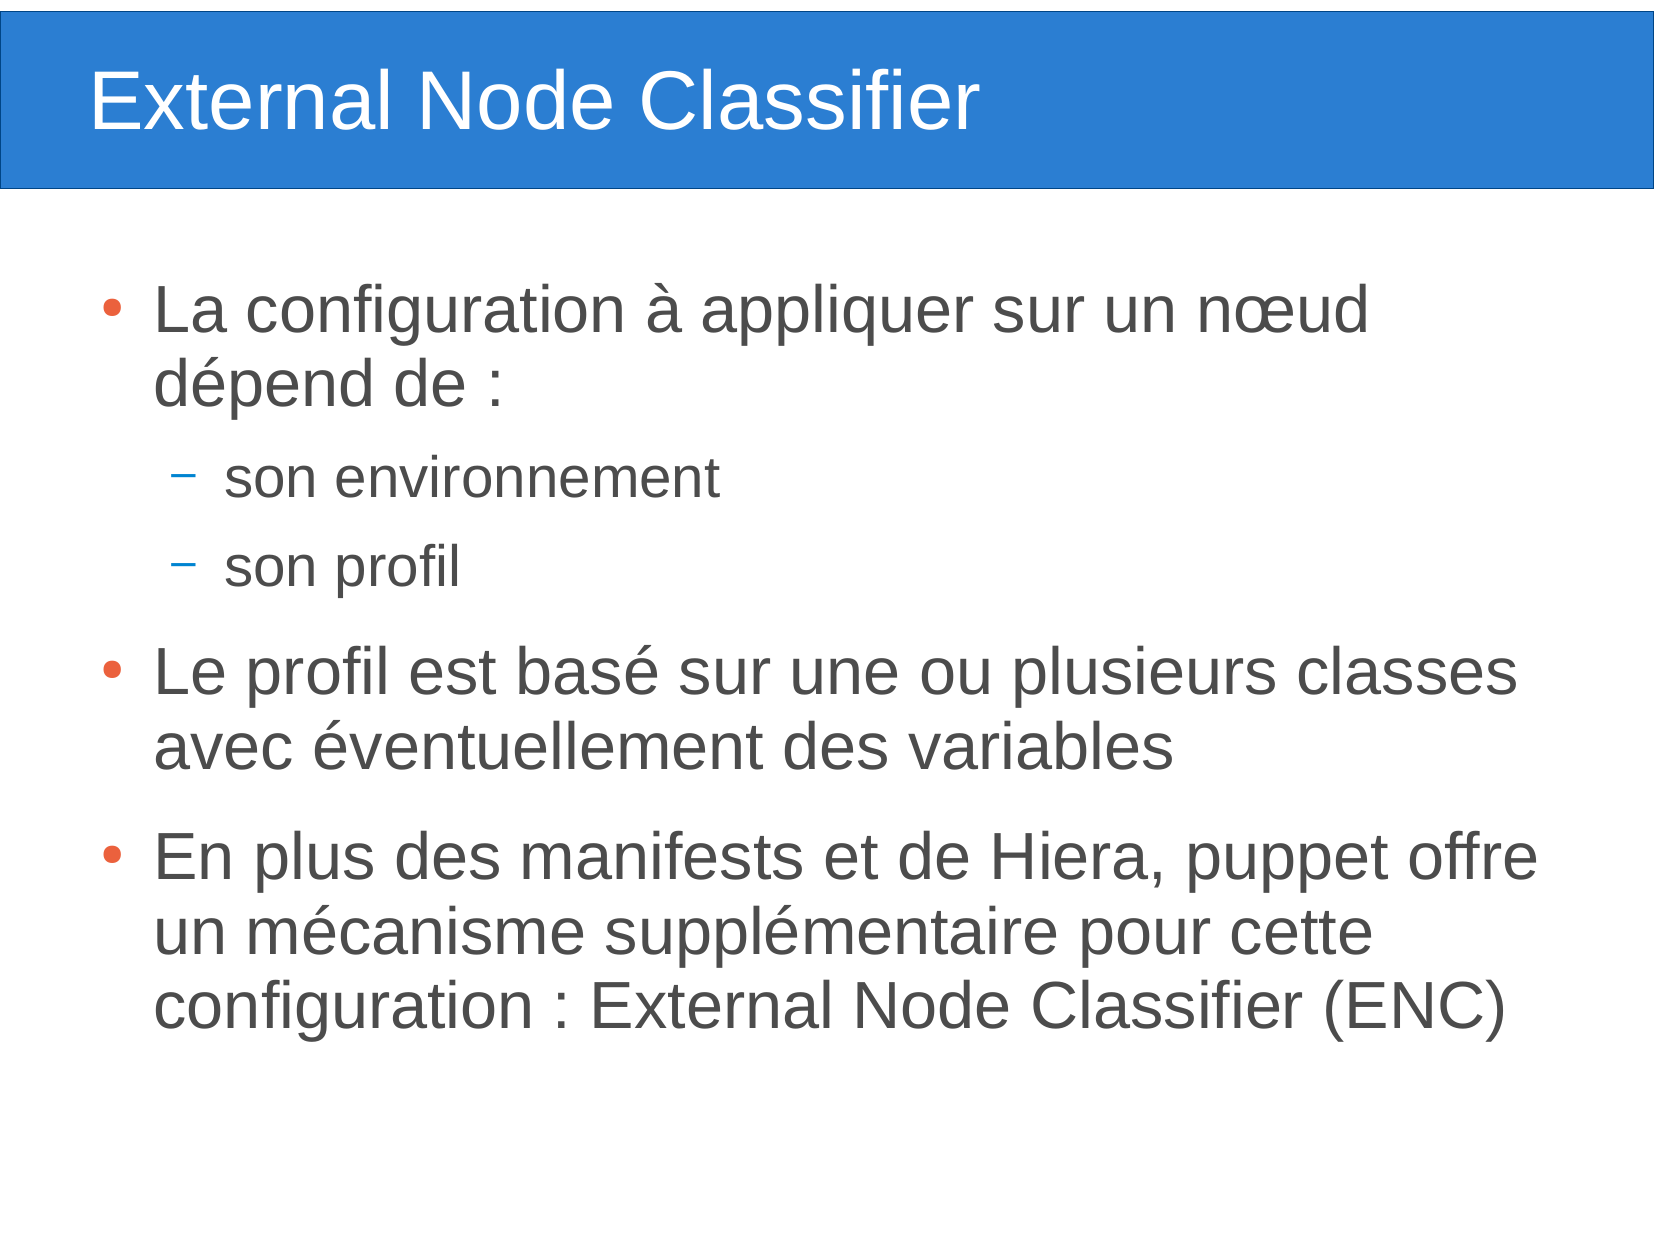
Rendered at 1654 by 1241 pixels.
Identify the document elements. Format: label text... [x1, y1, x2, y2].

title External Node Classifier [0, 11, 1654, 189]
list La configuration à appliquer sur un nœud dépend de : son environnement son profil Le profil est basé sur une ou plusieurs classes avec éventuellement des variables En plus des manifests et de Hiera, puppet offre un mécanisme supplémentaire pour cette configuration : External Node Classifier (ENC) [82, 271, 1583, 1211]
